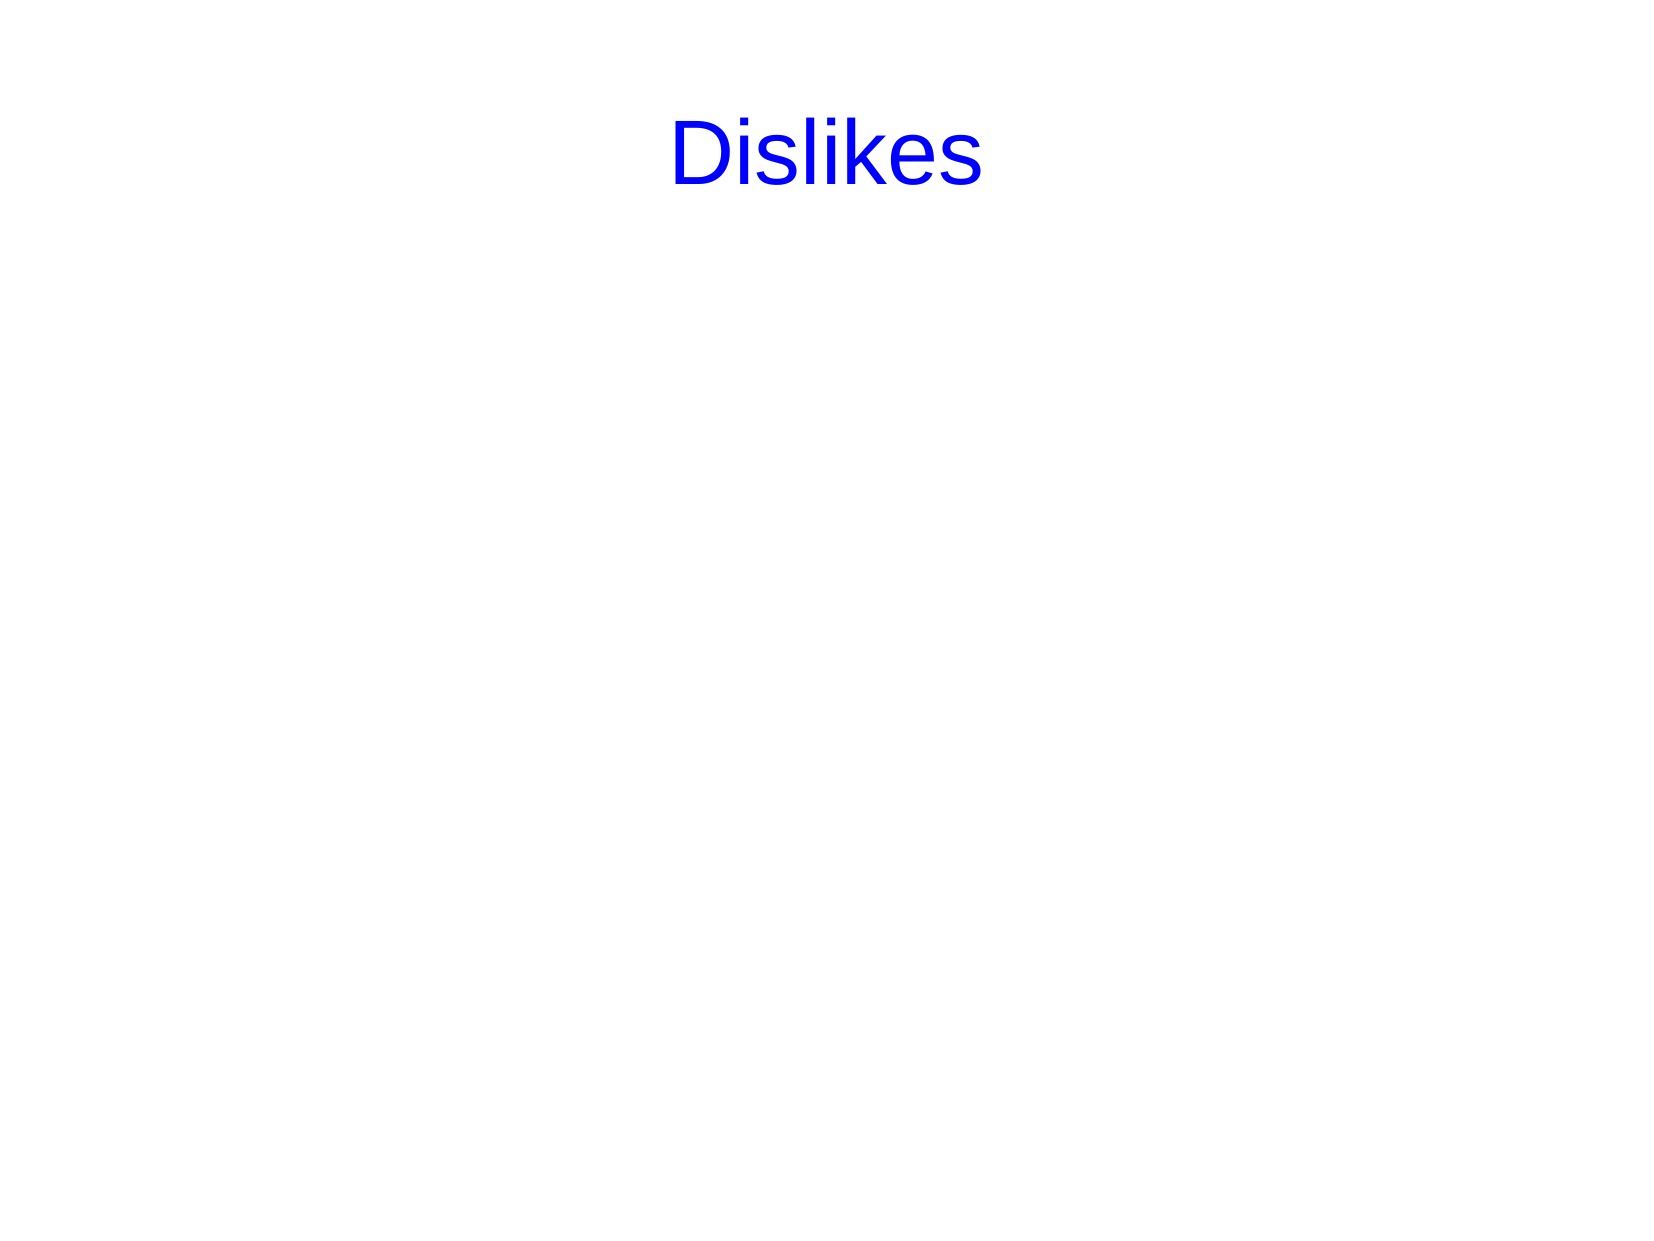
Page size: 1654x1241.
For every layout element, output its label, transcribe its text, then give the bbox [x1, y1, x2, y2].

title Dislikes [82, 56, 1571, 250]
